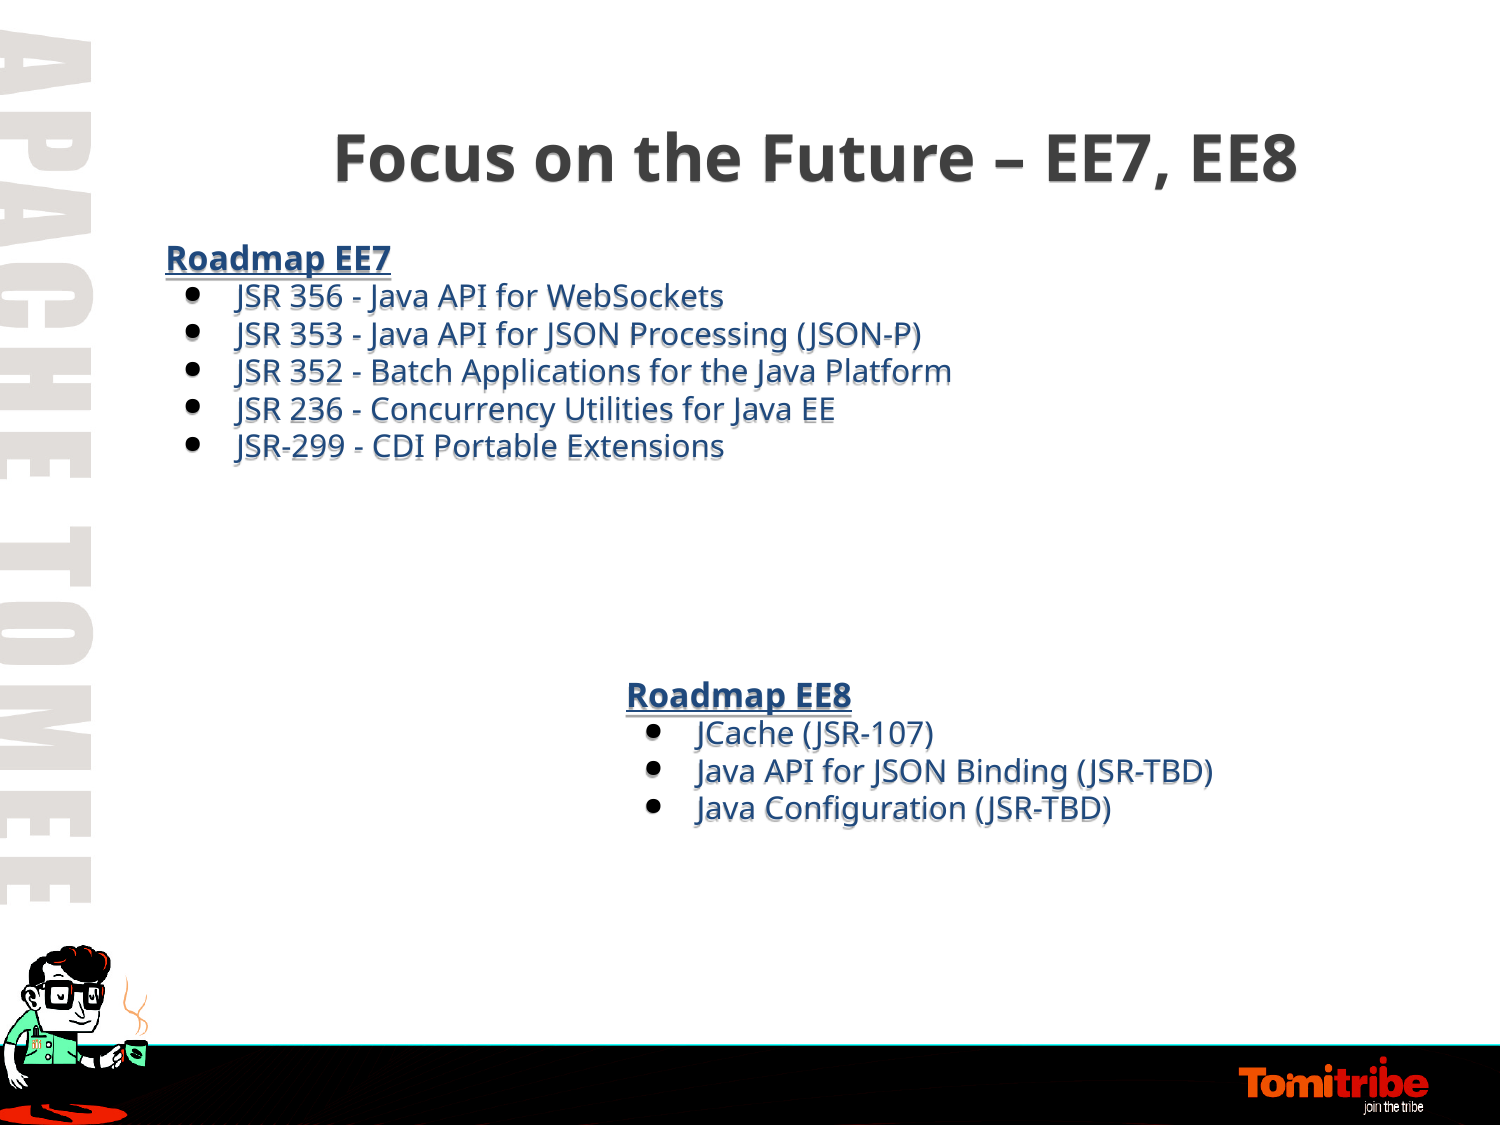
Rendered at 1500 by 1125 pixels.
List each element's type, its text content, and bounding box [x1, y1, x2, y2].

title Focus on the Future – EE7, EE8 [236, 59, 1396, 213]
picture [0, 0, 1500, 1125]
list Roadmap EE8 JCache (JSR-107) Java API for JSON Binding (JSR-TBD) Java Configuration (JSR-TBD) [625, 673, 1371, 1063]
list Roadmap EE7 JSR 356 - Java API for WebSockets JSR 353 - Java API for JSON Processing (JSON-P) JSR 352 - Batch Applications for the Java Platform JSR 236 - Concurrency Utilities for Java EE JSR-299 - CDI Portable Extensions [165, 236, 1123, 1017]
